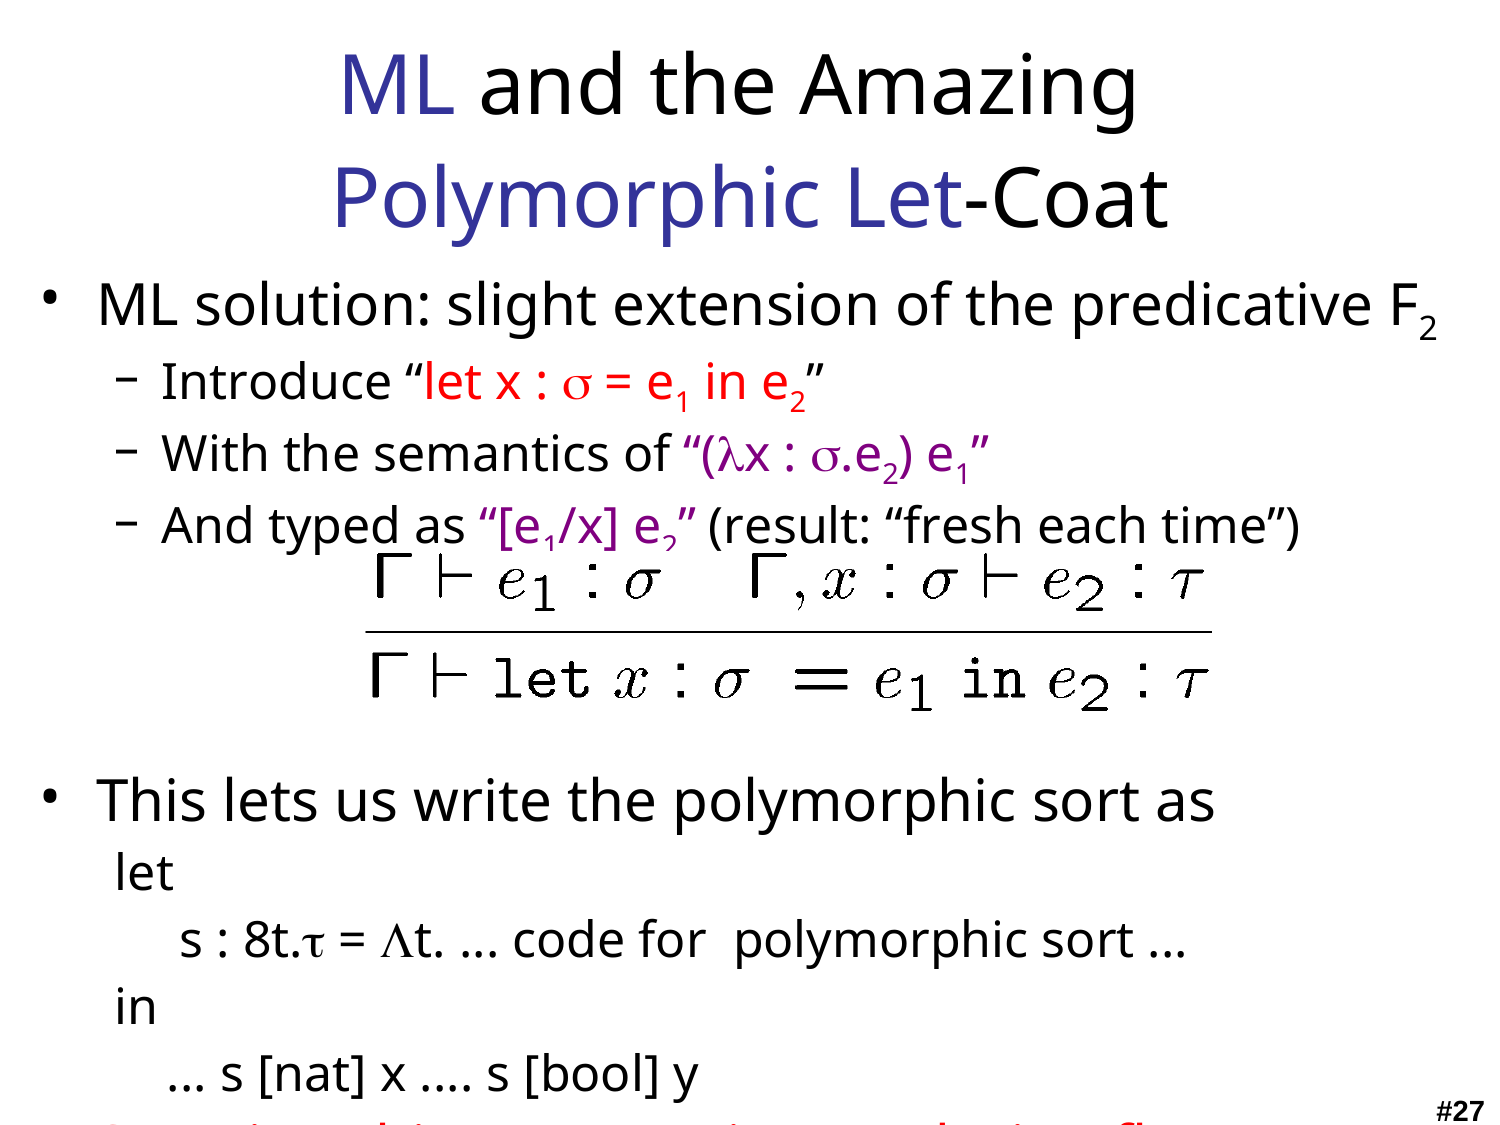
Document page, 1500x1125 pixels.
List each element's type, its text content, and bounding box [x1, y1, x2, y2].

list ML solution: slight extension of the predicative F2 Introduce “let x :  = e1 in e2” With the semantics of “(x : .e2) e1” And typed as “[e1/x] e2” (result: “fresh each time”) This lets us write the polymorphic sort as let s : 8t. = t. ... code for polymorphic sort ... in ... s [nat] x .... s [bool] y Surprise: this was a major ML design flaw! [24, 262, 1476, 1109]
title ML and the Amazing Polymorphic Let-Coat [24, 34, 1476, 244]
picture [362, 551, 1213, 712]
